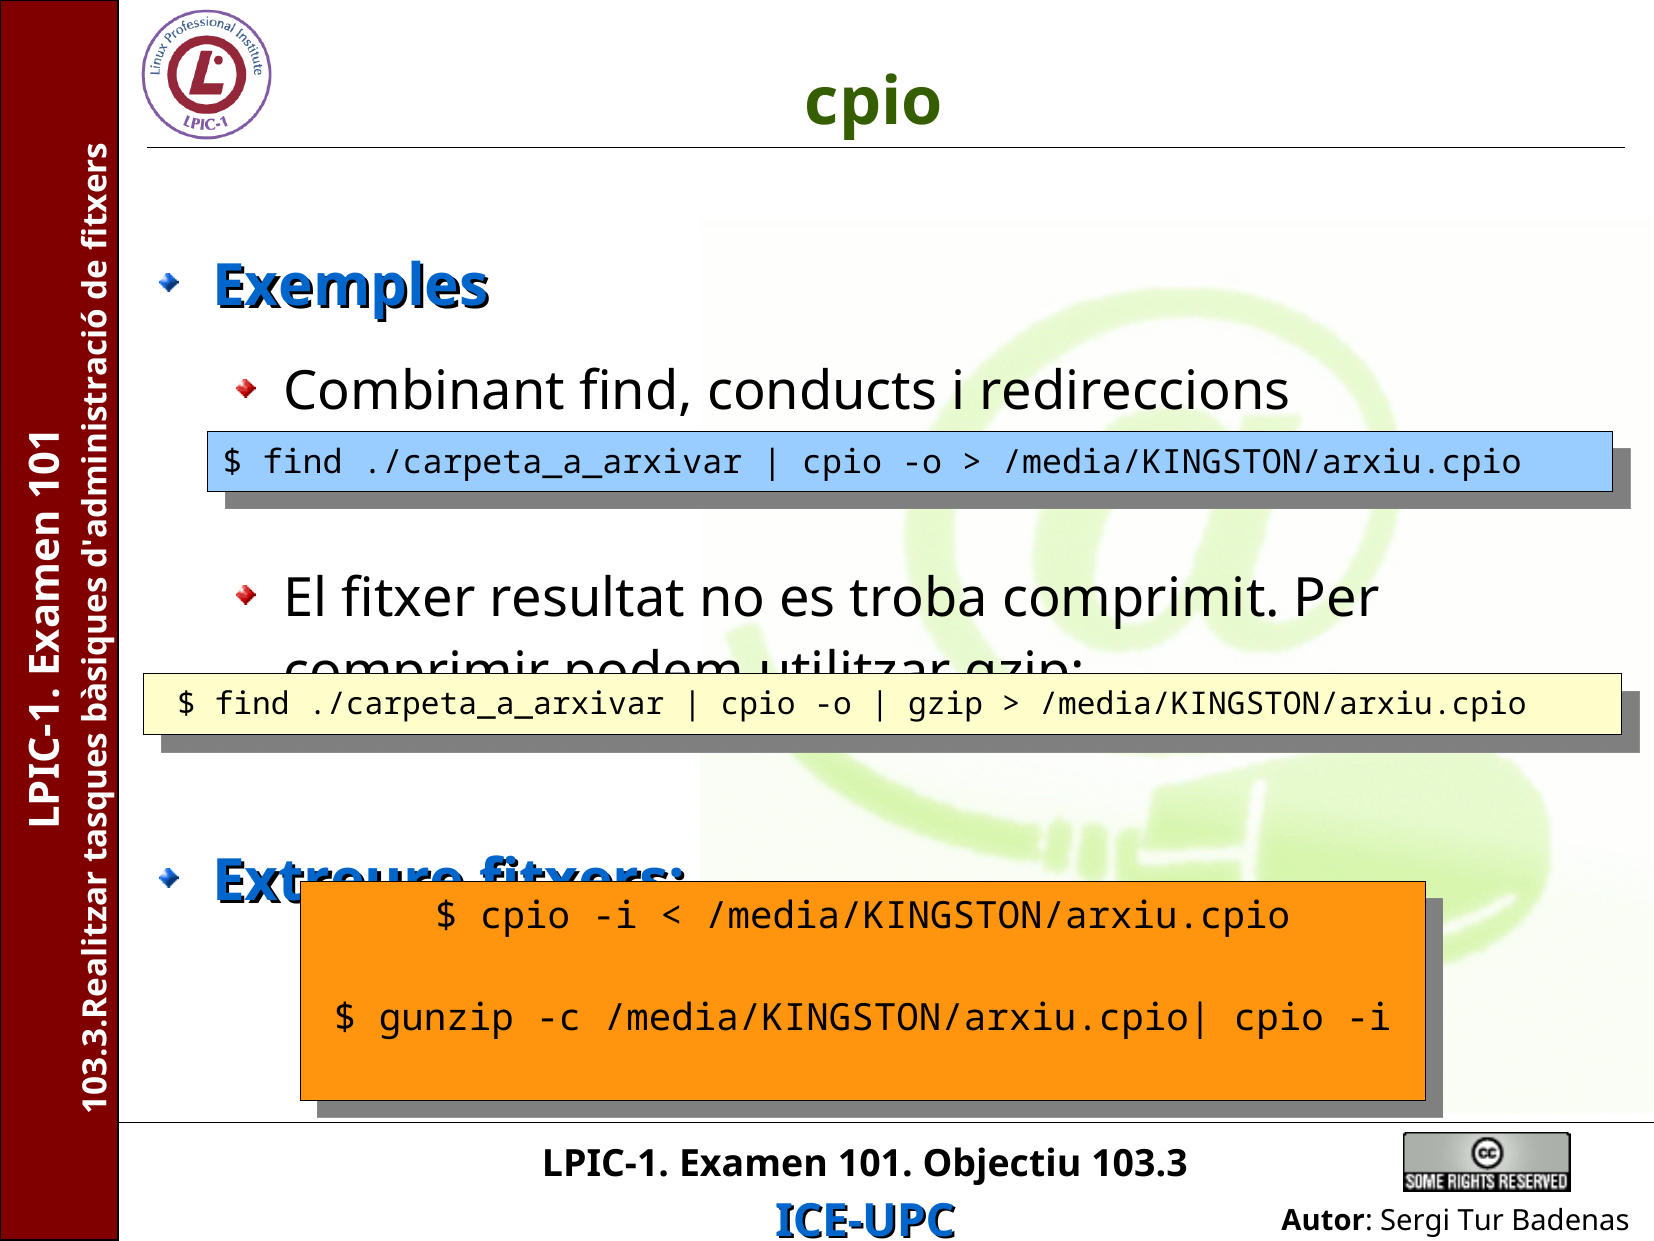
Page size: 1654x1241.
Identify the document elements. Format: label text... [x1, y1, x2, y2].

text_box $ find ./carpeta_a_arxivar | cpio -o > /media/KINGSTON/arxiu.cpio [207, 431, 1613, 492]
list Exemples Combinant find, conducts i redireccions El fitxer resultat no es troba comprimit. Per comprimir podem utilitzar gzip: Extreure fitxers: [141, 242, 1630, 1078]
picture [135, 5, 277, 56]
picture [1403, 1132, 1571, 1192]
title cpio [129, 56, 1619, 141]
text_box $ cpio -i < /media/KINGSTON/arxiu.cpio $ gunzip -c /media/KINGSTON/arxiu.cpio| cpio -i [300, 881, 1426, 1077]
picture [700, 217, 1654, 1113]
text_box $ find ./carpeta_a_arxivar | cpio -o | gzip > /media/KINGSTON/arxiu.cpio [143, 673, 1622, 735]
